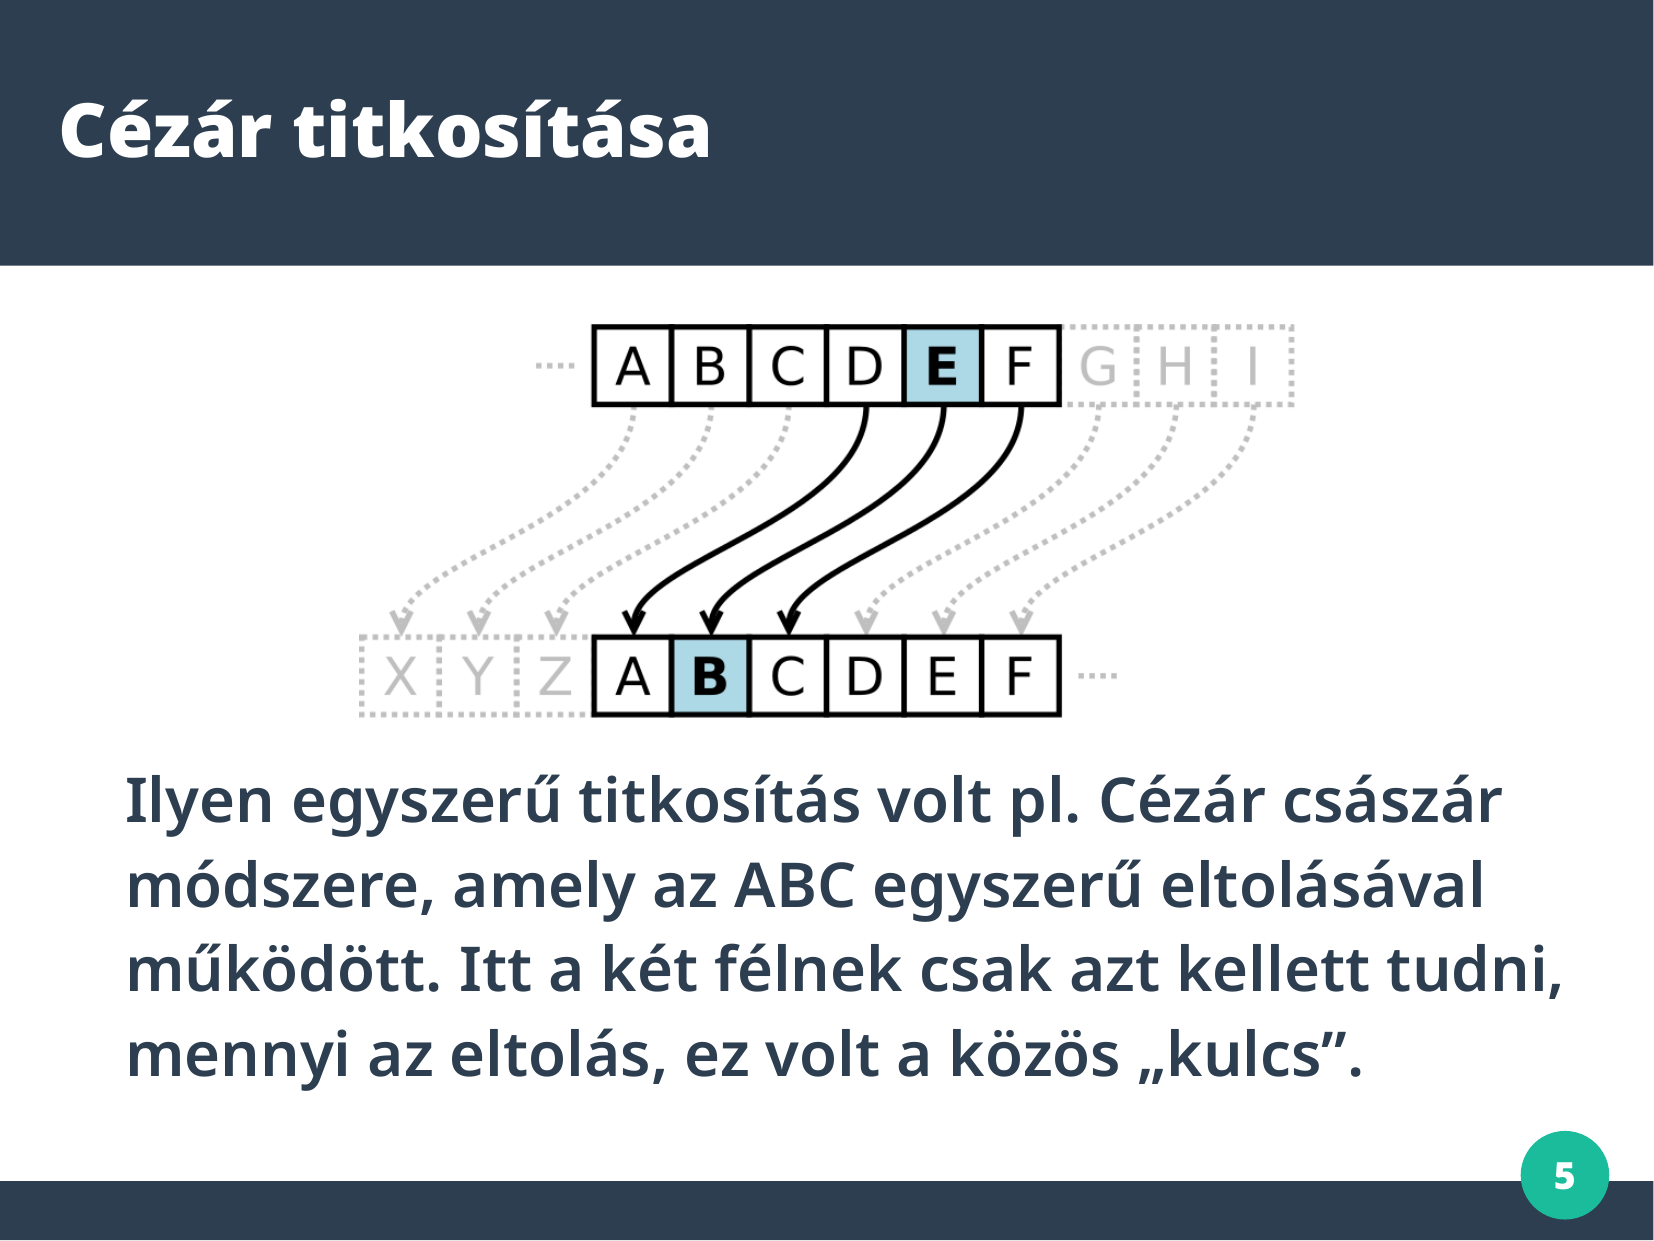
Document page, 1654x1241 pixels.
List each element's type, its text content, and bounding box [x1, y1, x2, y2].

title Cézár titkosítása [59, 49, 1595, 207]
picture [359, 324, 1295, 720]
list Ilyen egyszerű titkosítás volt pl. Cézár császár módszere, amely az ABC egyszerű eltolásával működött. Itt a két félnek csak azt kellett tudni, mennyi az eltolás, ez volt a közös „kulcs”. [59, 756, 1595, 1151]
